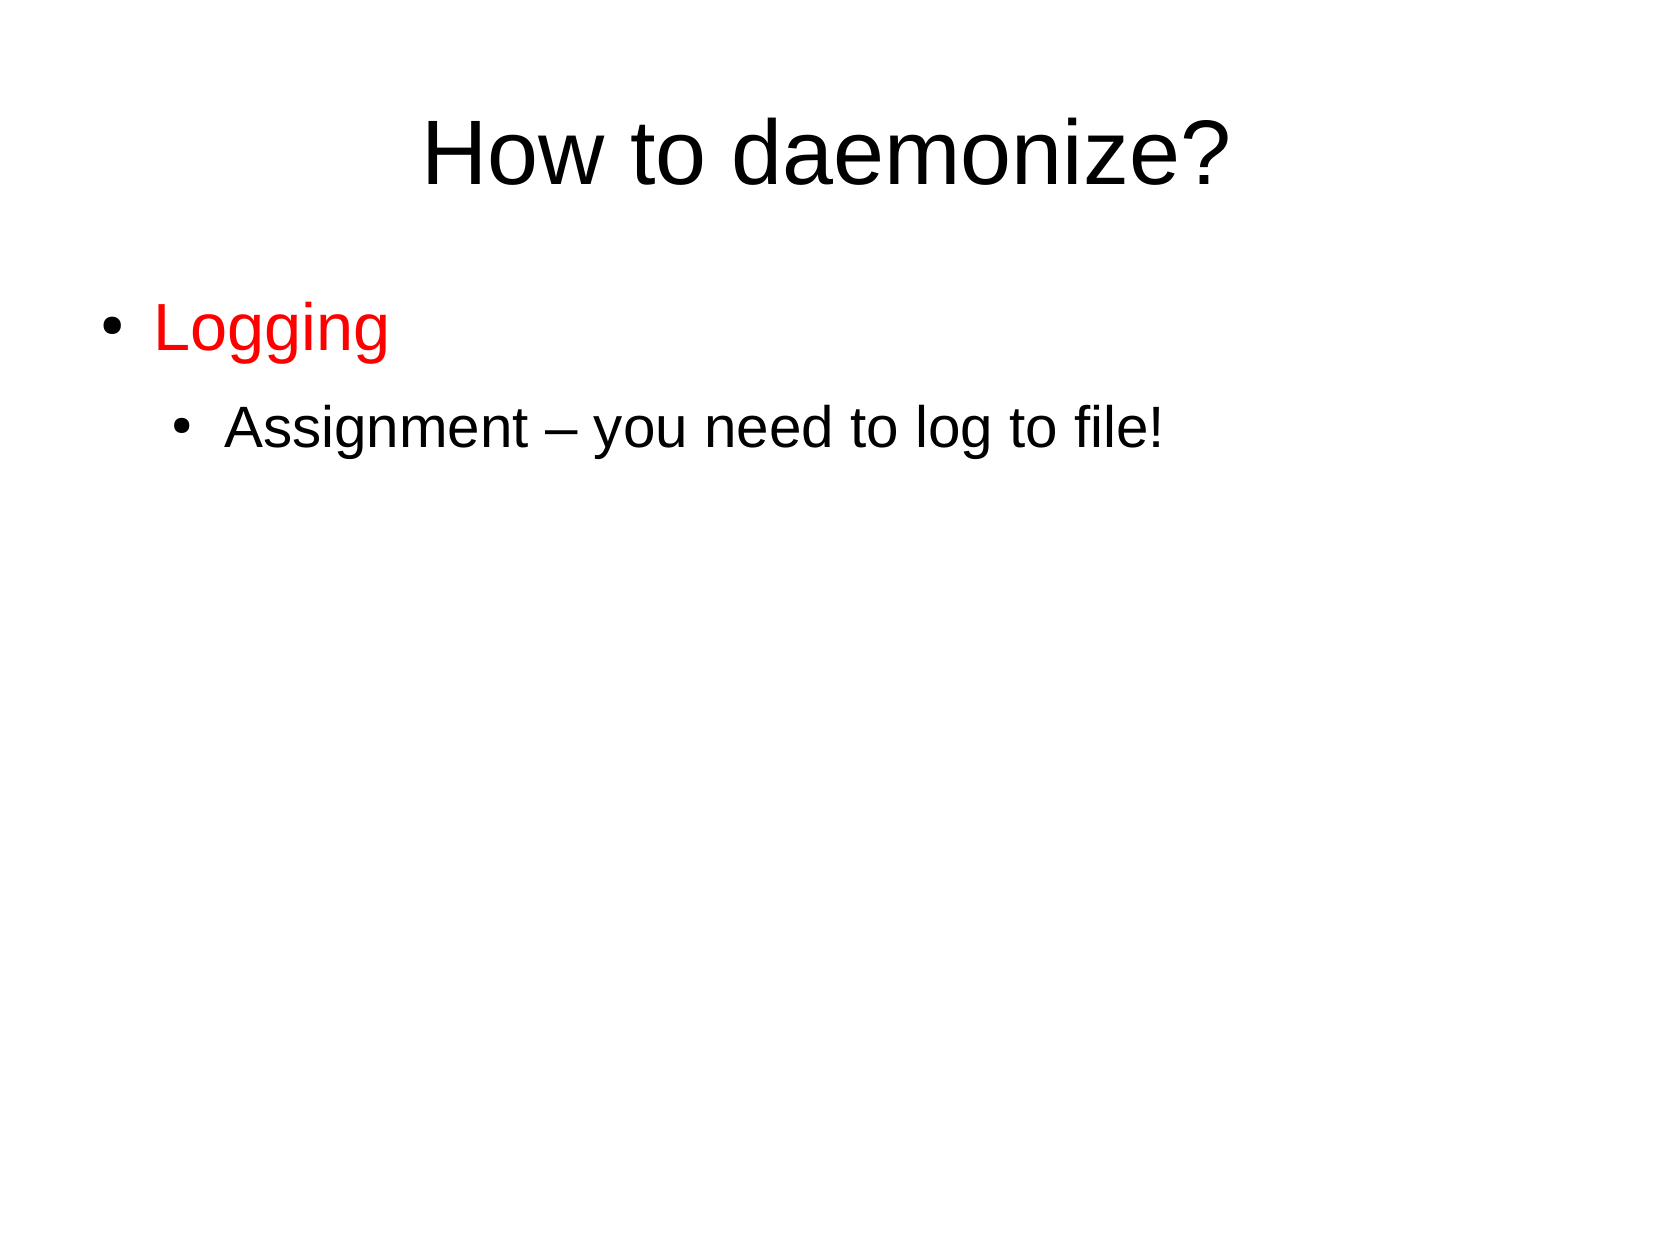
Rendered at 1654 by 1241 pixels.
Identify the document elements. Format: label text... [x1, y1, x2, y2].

list Logging Assignment – you need to log to file! [82, 290, 1571, 1109]
title How to daemonize? [82, 56, 1571, 250]
